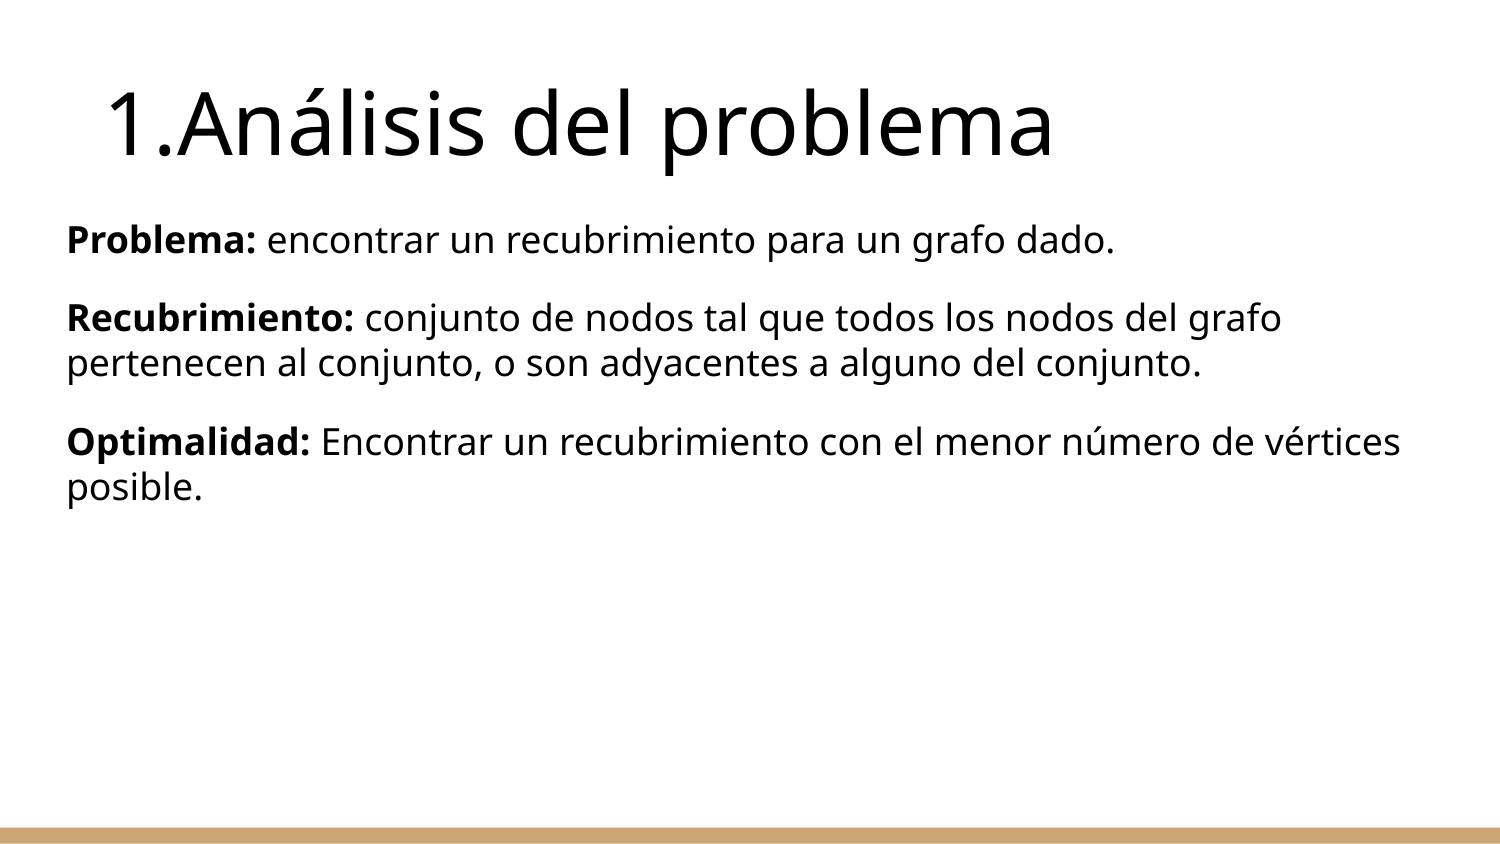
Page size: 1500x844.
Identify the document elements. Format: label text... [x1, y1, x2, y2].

title Análisis del problema [51, 51, 1449, 189]
list Problema: encontrar un recubrimiento para un grafo dado. Recubrimiento: conjunto de nodos tal que todos los nodos del grafo pertenecen al conjunto, o son adyacentes a alguno del conjunto. Optimalidad: Encontrar un recubrimiento con el menor número de vértices posible. [51, 200, 1449, 752]
